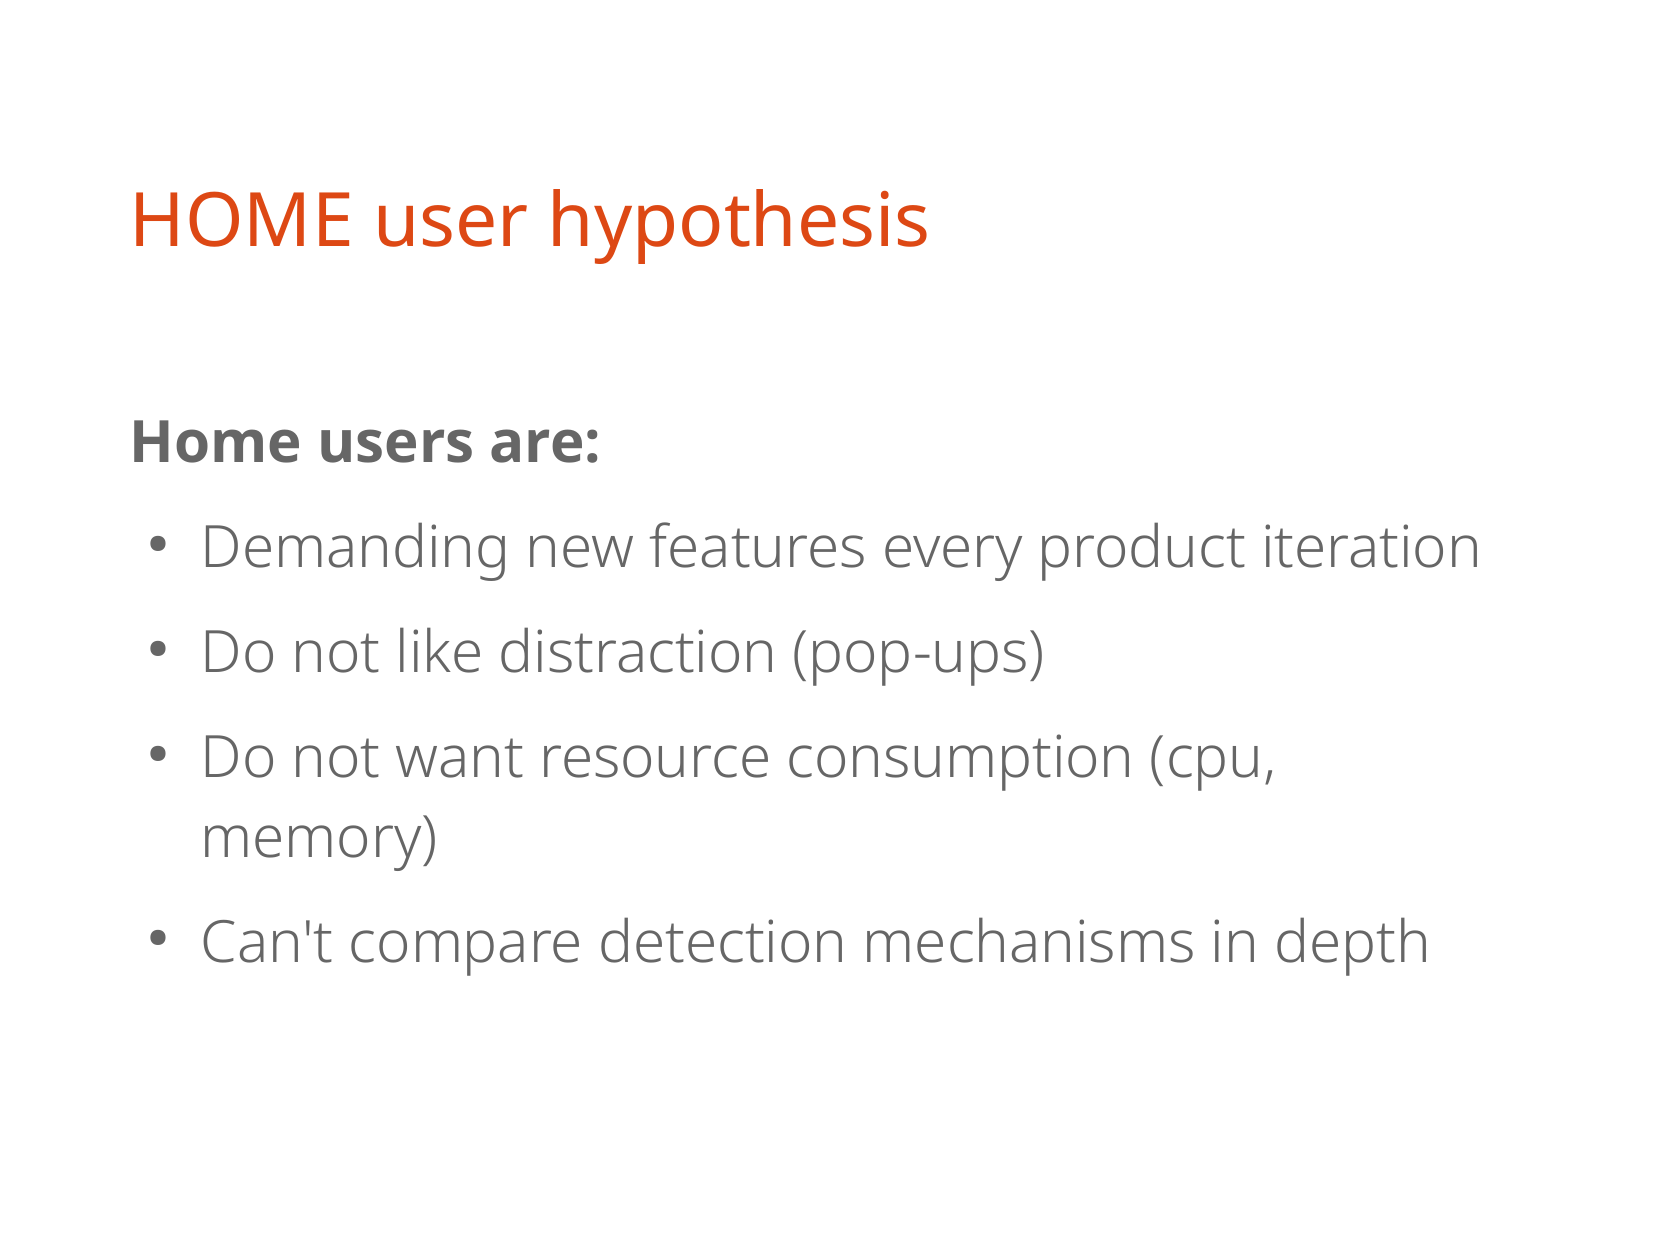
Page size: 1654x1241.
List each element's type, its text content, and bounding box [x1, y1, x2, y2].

list Home users are: Demanding new features every product iteration Do not like distraction (pop-ups) Do not want resource consumption (cpu, memory) Can't compare detection mechanisms in depth [129, 295, 1518, 1010]
title HOME user hypothesis [129, 153, 1518, 281]
